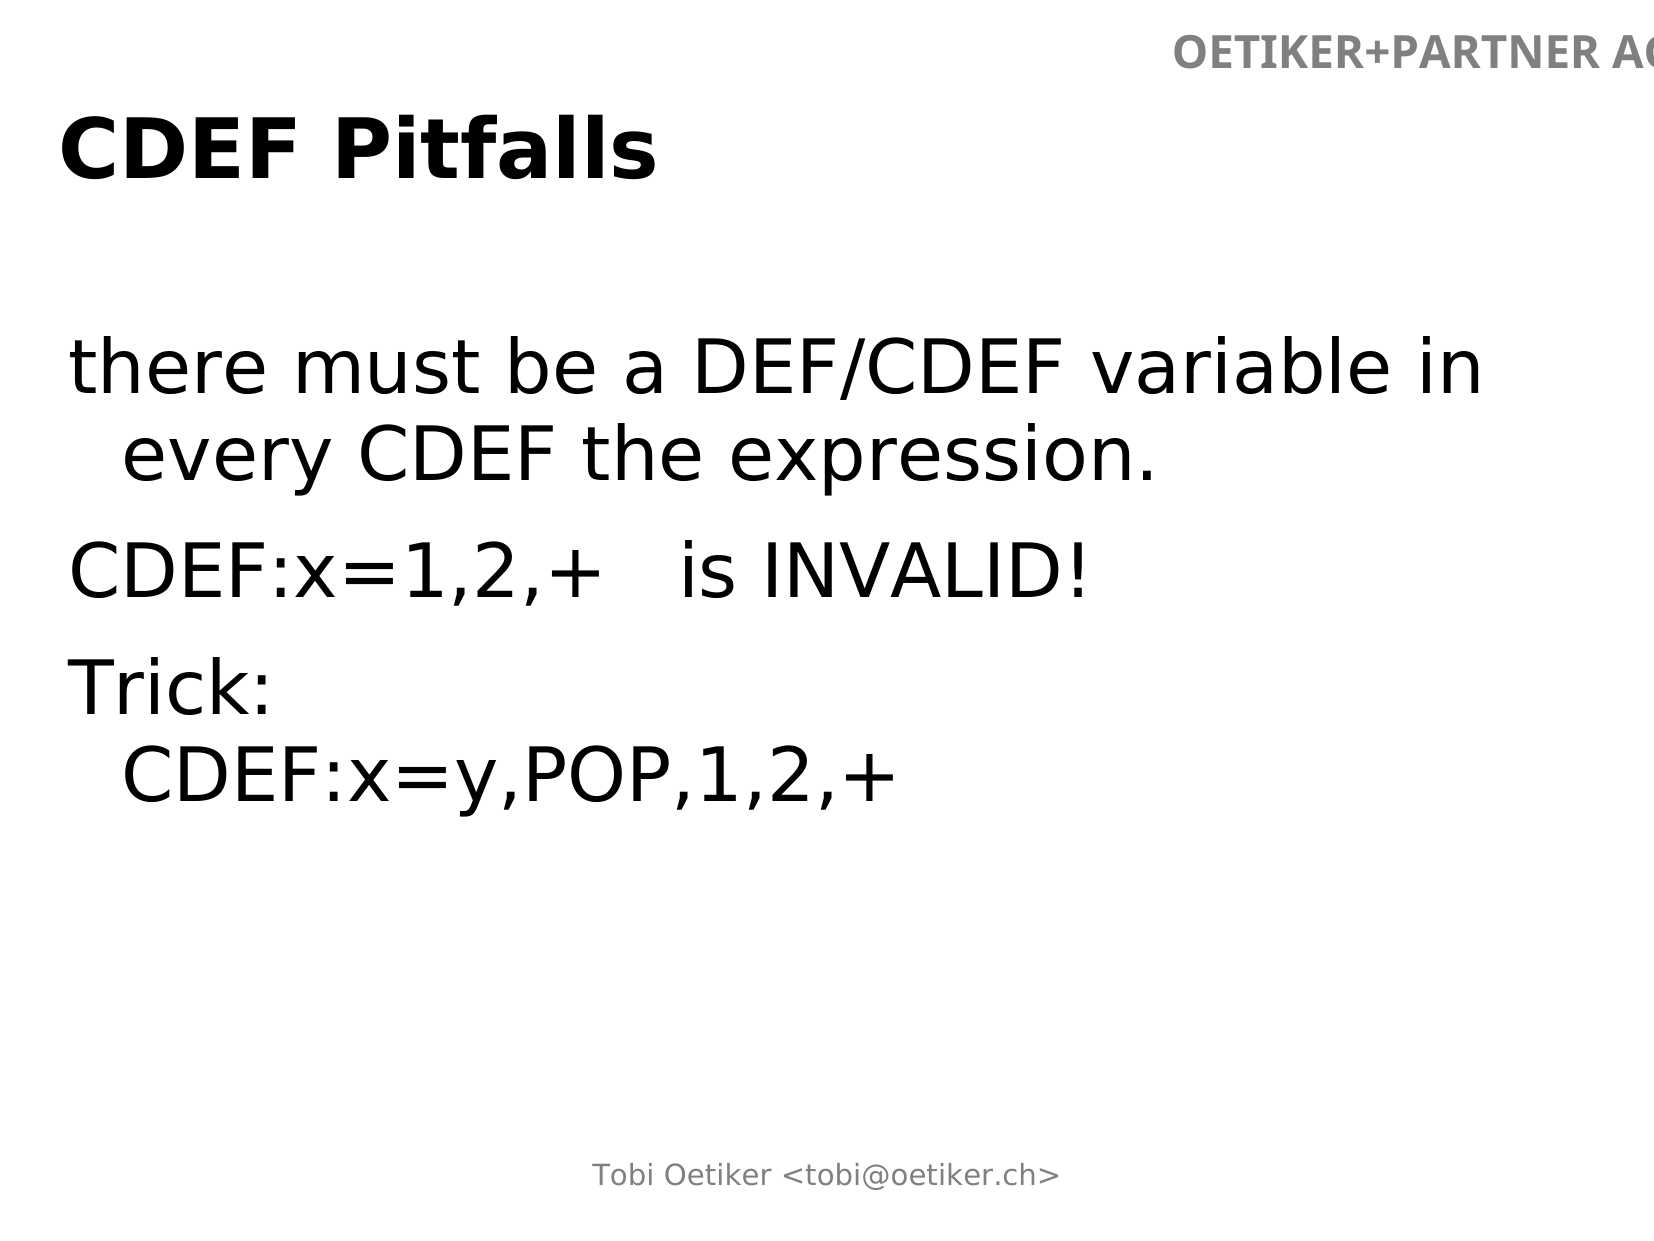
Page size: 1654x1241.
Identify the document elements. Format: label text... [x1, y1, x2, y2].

list there must be a DEF/CDEF variable in every CDEF the expression. CDEF:x=1,2,+ is INVALID! Trick: CDEF:x=y,POP,1,2,+ [50, 323, 1571, 1093]
title CDEF Pitfalls [59, 75, 1607, 225]
